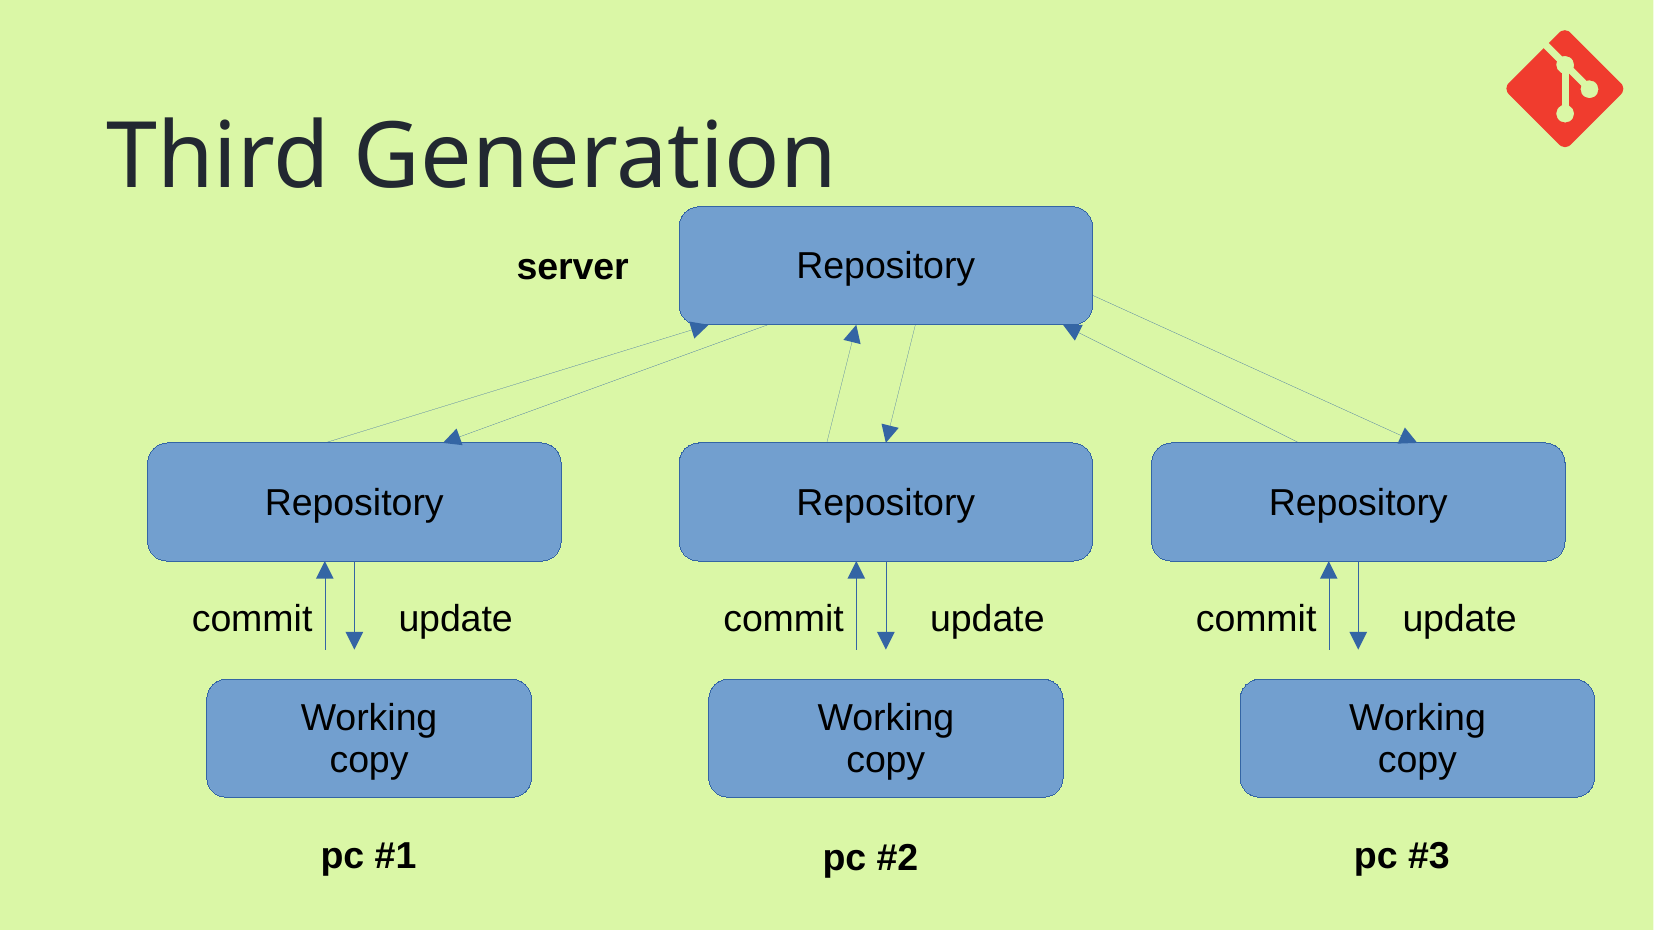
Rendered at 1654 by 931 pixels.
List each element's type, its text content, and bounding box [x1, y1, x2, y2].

text_box pc #1 [295, 826, 473, 884]
text_box Working copy [708, 679, 1064, 798]
title Third Generation [106, 38, 1412, 266]
text_box commit [1181, 590, 1332, 648]
text_box commit [708, 590, 860, 648]
text_box update [383, 590, 591, 648]
text_box update [1387, 590, 1595, 648]
text_box update [915, 590, 1123, 648]
text_box server [501, 238, 680, 296]
text_box Repository [147, 442, 562, 562]
text_box pc #3 [1328, 826, 1506, 884]
text_box commit [177, 590, 328, 648]
text_box Working copy [206, 679, 532, 798]
text_box pc #2 [797, 829, 975, 886]
text_box Working copy [1240, 679, 1595, 798]
text_box Repository [679, 206, 1093, 325]
text_box Repository [679, 442, 1093, 562]
picture [1505, 29, 1625, 148]
text_box Repository [1151, 442, 1566, 562]
